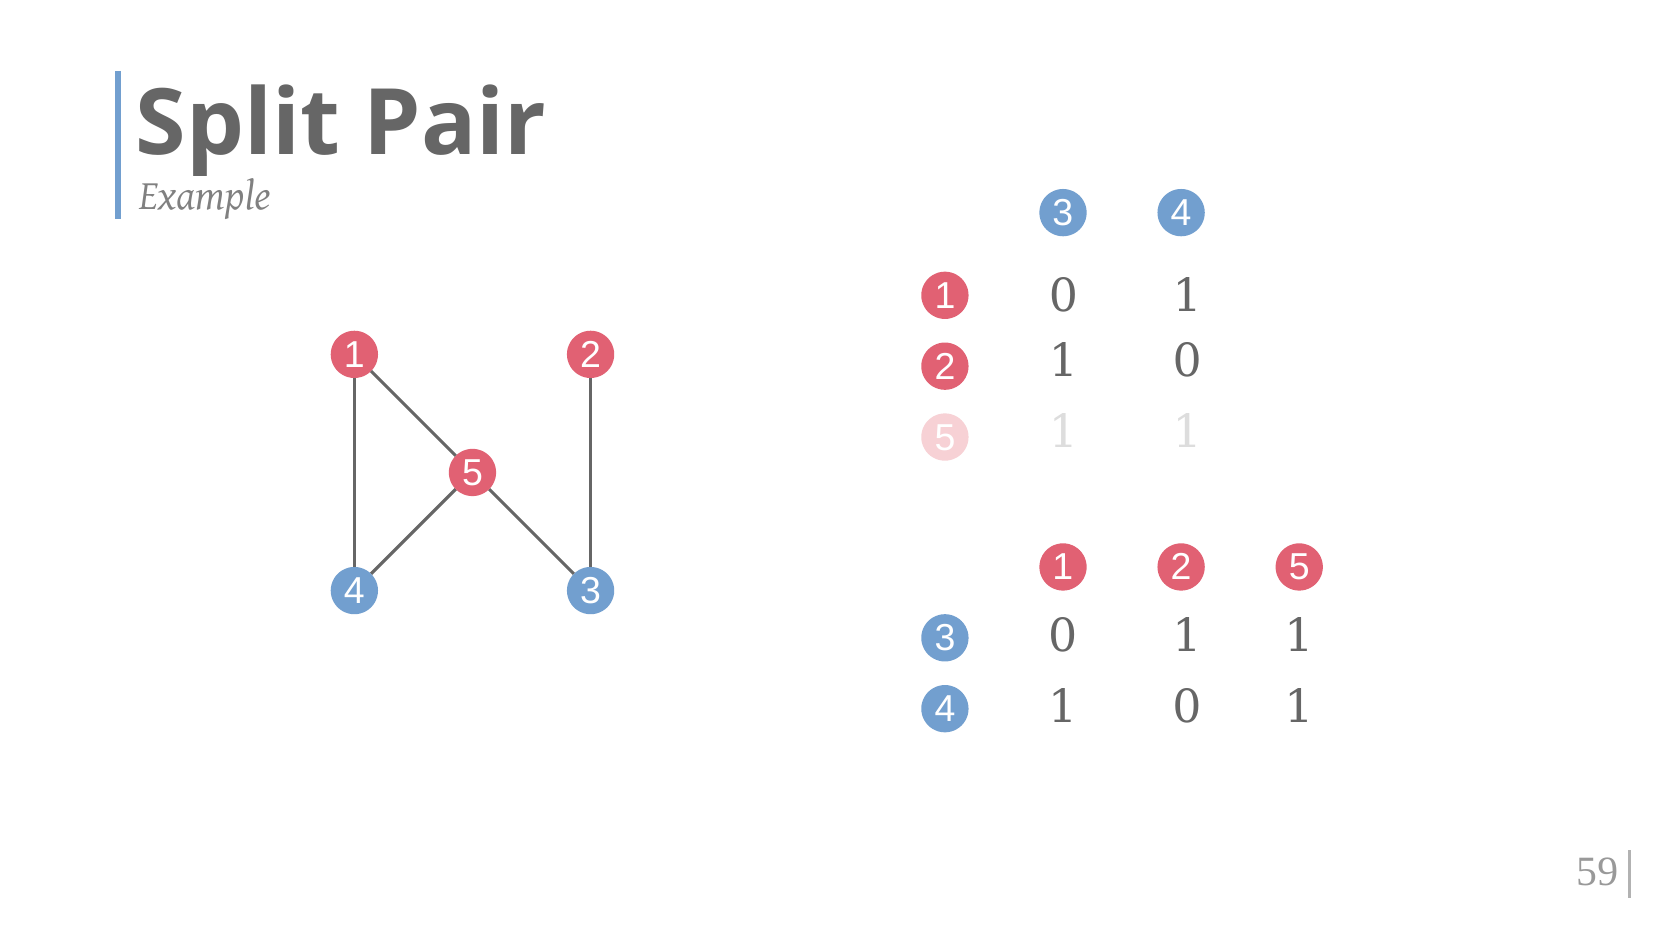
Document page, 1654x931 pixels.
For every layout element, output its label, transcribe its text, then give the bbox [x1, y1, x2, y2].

text_box 1 [1033, 679, 1093, 749]
text_box 2 [566, 330, 615, 378]
title Split Pair [135, 60, 1601, 178]
text_box 5 [921, 413, 969, 461]
text_box 1 [1269, 679, 1329, 749]
text_box 1 [330, 330, 379, 378]
text_box Example [124, 165, 721, 229]
text_box 0 [1033, 608, 1093, 678]
text_box 1 [1269, 608, 1329, 678]
text_box 3 [1039, 188, 1087, 237]
text_box 5 [448, 448, 497, 497]
text_box 1 [1033, 332, 1093, 402]
text_box 4 [1157, 188, 1205, 237]
text_box 5 [1275, 543, 1323, 591]
text_box 0 [1033, 267, 1093, 332]
text_box 4 [921, 685, 969, 733]
text_box 0 [1157, 332, 1217, 402]
text_box 3 [921, 614, 969, 662]
text_box 2 [921, 342, 969, 390]
text_box 0 [1157, 679, 1217, 749]
text_box 1 [1039, 543, 1087, 591]
text_box 1 [1157, 608, 1217, 678]
text_box 1 [1033, 403, 1093, 473]
text_box 1 [921, 271, 969, 319]
text_box 1 [1157, 267, 1217, 332]
text_box 4 [330, 567, 379, 615]
text_box 1 [1157, 403, 1217, 473]
text_box 2 [1157, 543, 1205, 591]
text_box 3 [566, 567, 615, 615]
